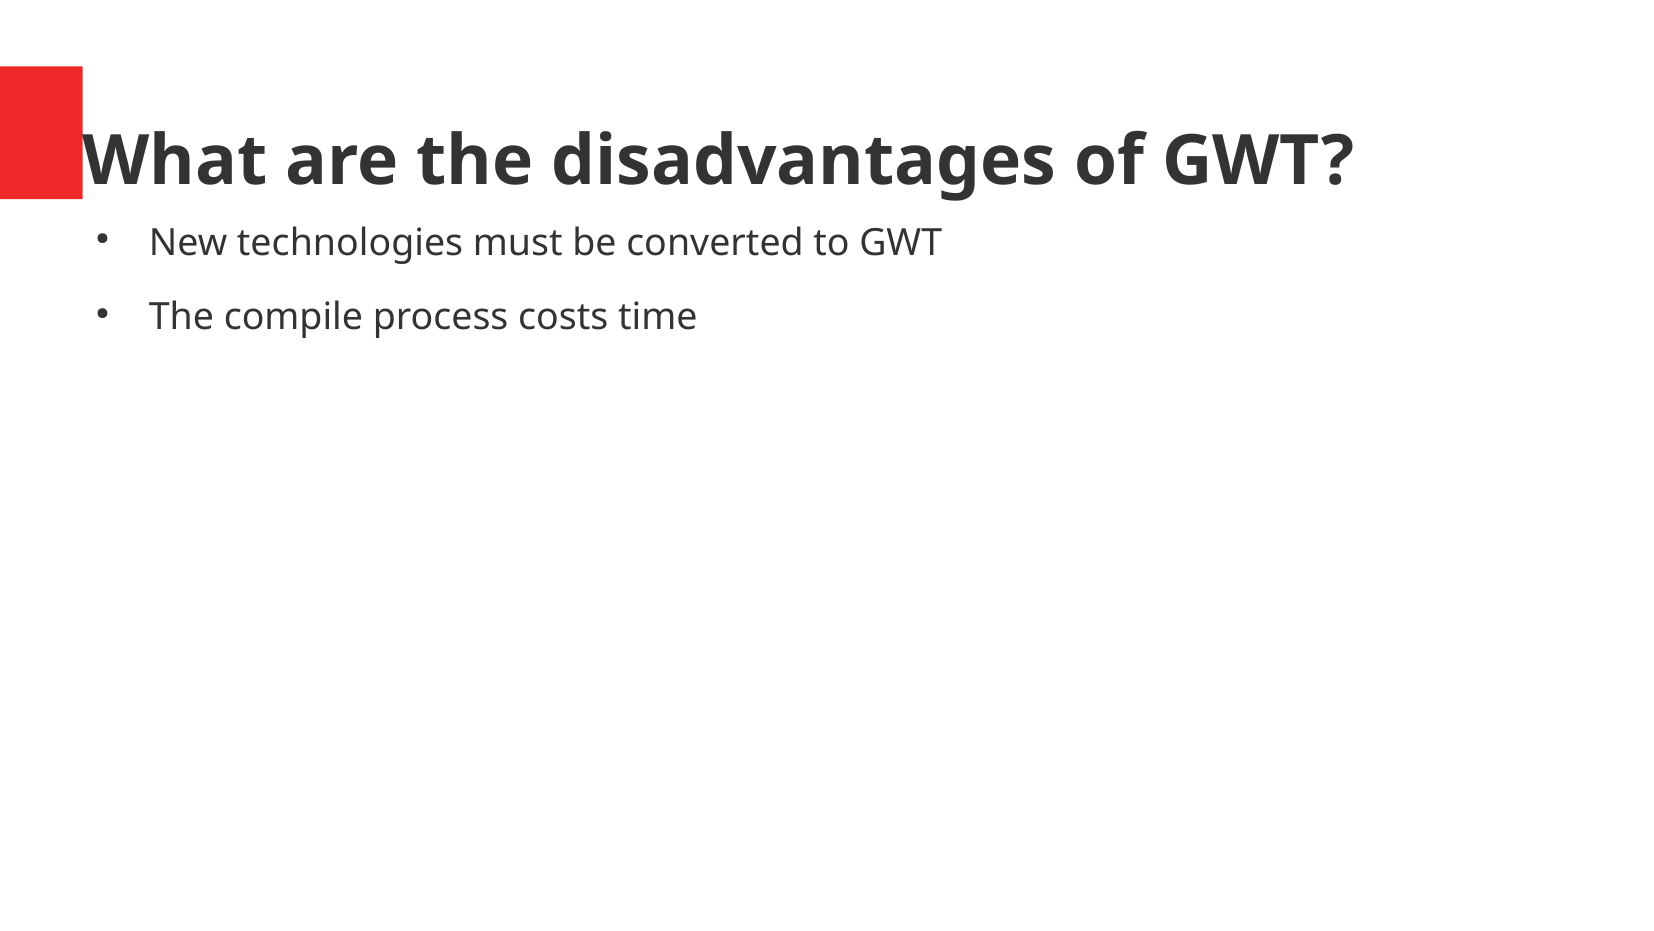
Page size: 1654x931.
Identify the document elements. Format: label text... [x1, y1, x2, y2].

list New technologies must be converted to GWT The compile process costs time [78, 217, 1567, 792]
title What are the disadvantages of GWT? [82, 33, 1571, 196]
